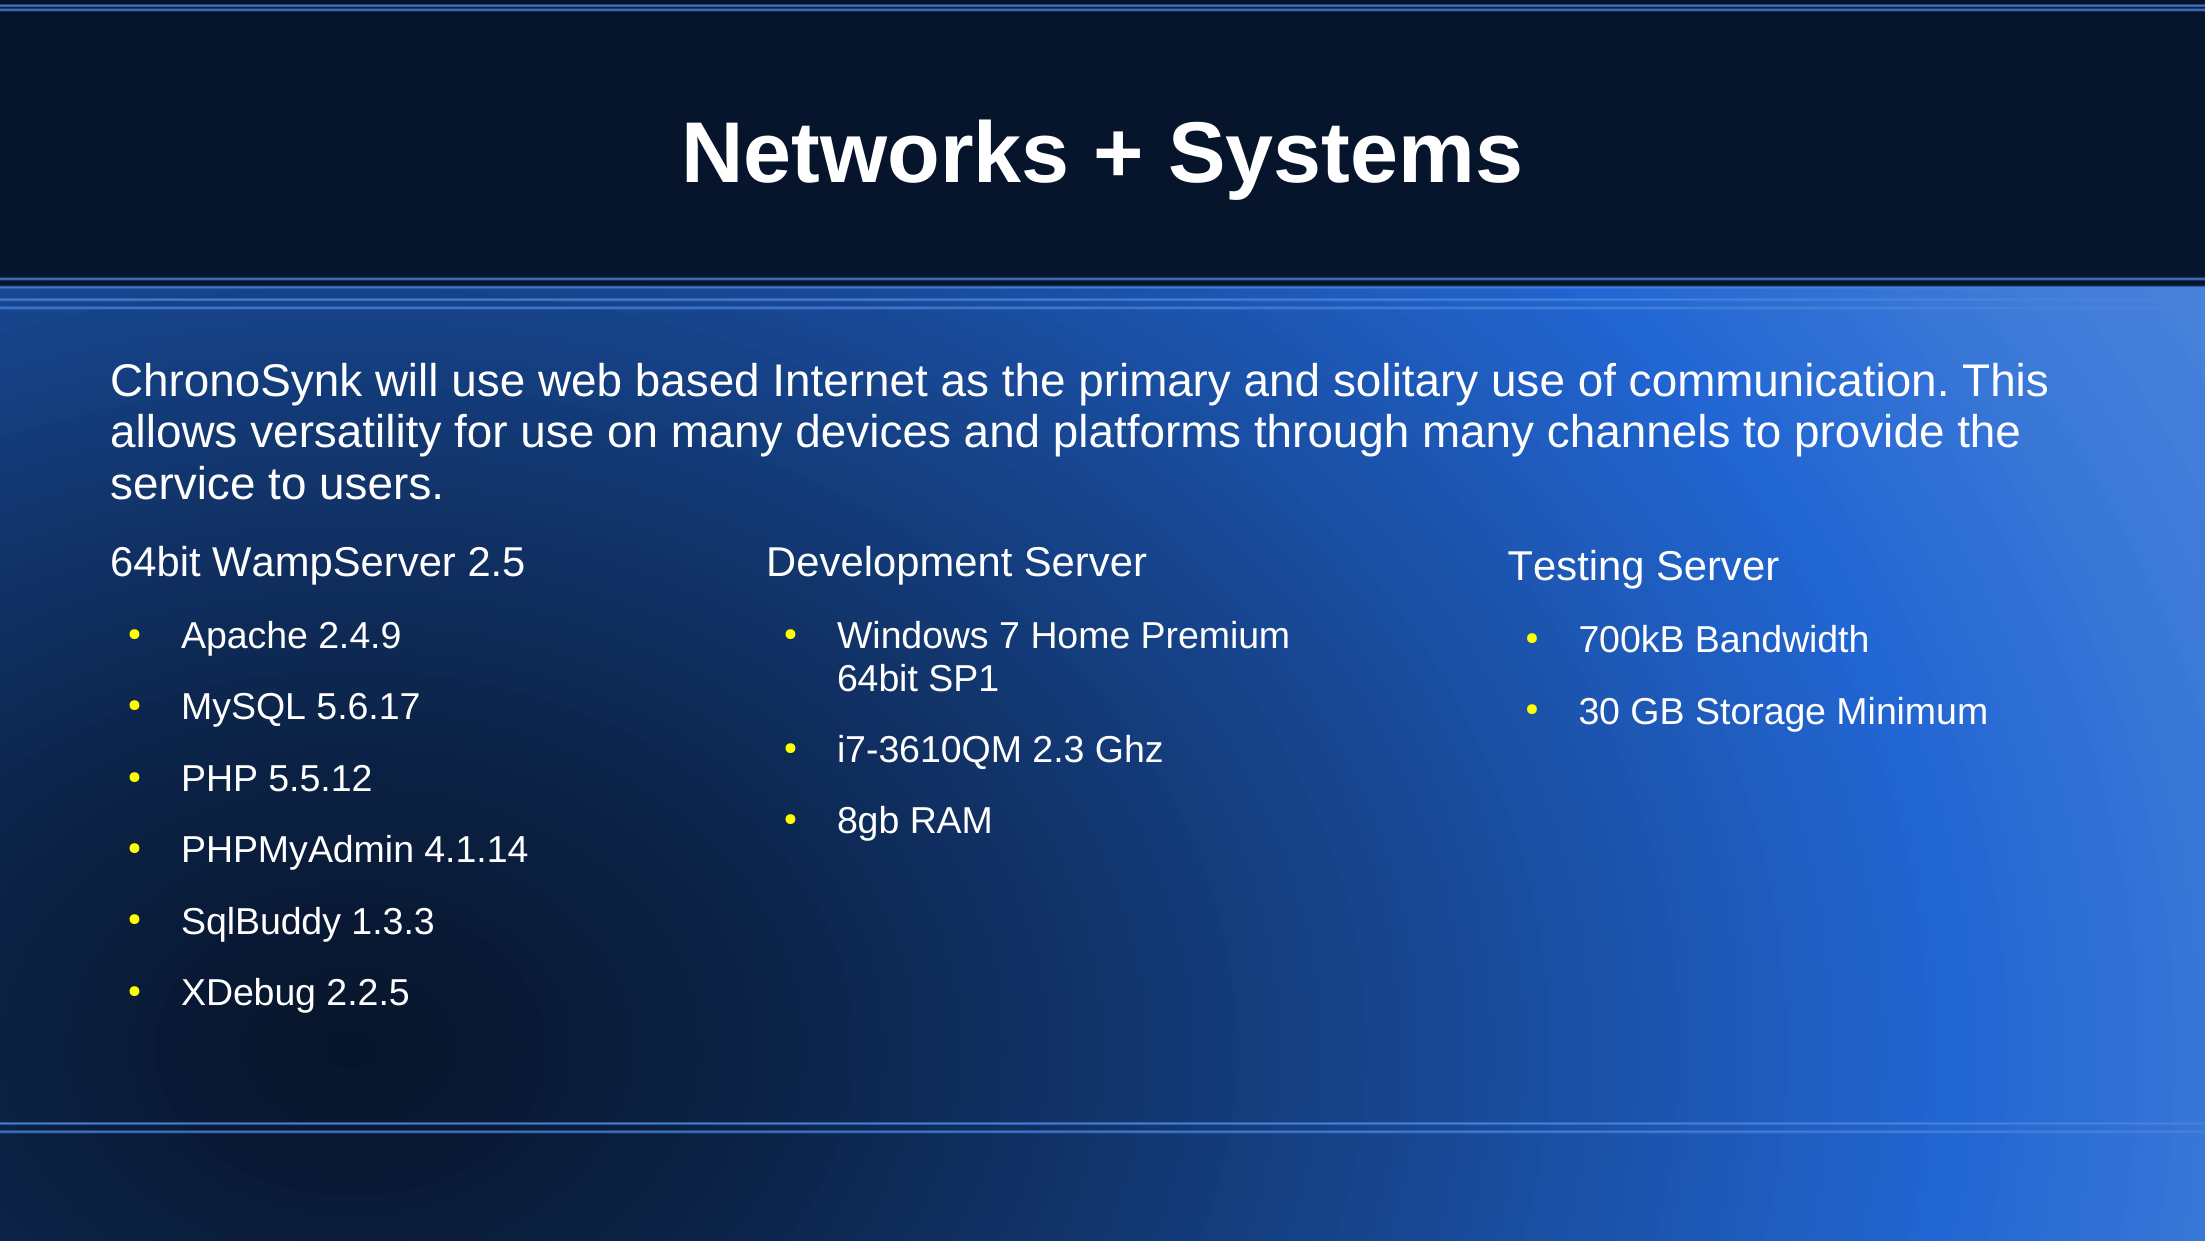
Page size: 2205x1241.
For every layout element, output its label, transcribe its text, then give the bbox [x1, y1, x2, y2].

title Networks + Systems [110, 49, 2095, 257]
list ChronoSynk will use web based Internet as the primary and solitary use of communication. This allows versatility for use on many devices and platforms through many channels to provide the service to users. 64bit WampServer 2.5 Apache 2.4.9 MySQL 5.6.17 PHP 5.5.12 PHPMyAdmin 4.1.14 SqlBuddy 1.3.3 XDebug 2.2.5 [110, 355, 2095, 1241]
list Development Server Windows 7 Home Premium 64bit SP1 i7-3610QM 2.3 Ghz 8gb RAM [766, 539, 1307, 852]
picture [0, 0, 2205, 1241]
list Testing Server 700kB Bandwidth 30 GB Storage Minimum [1507, 542, 2048, 856]
